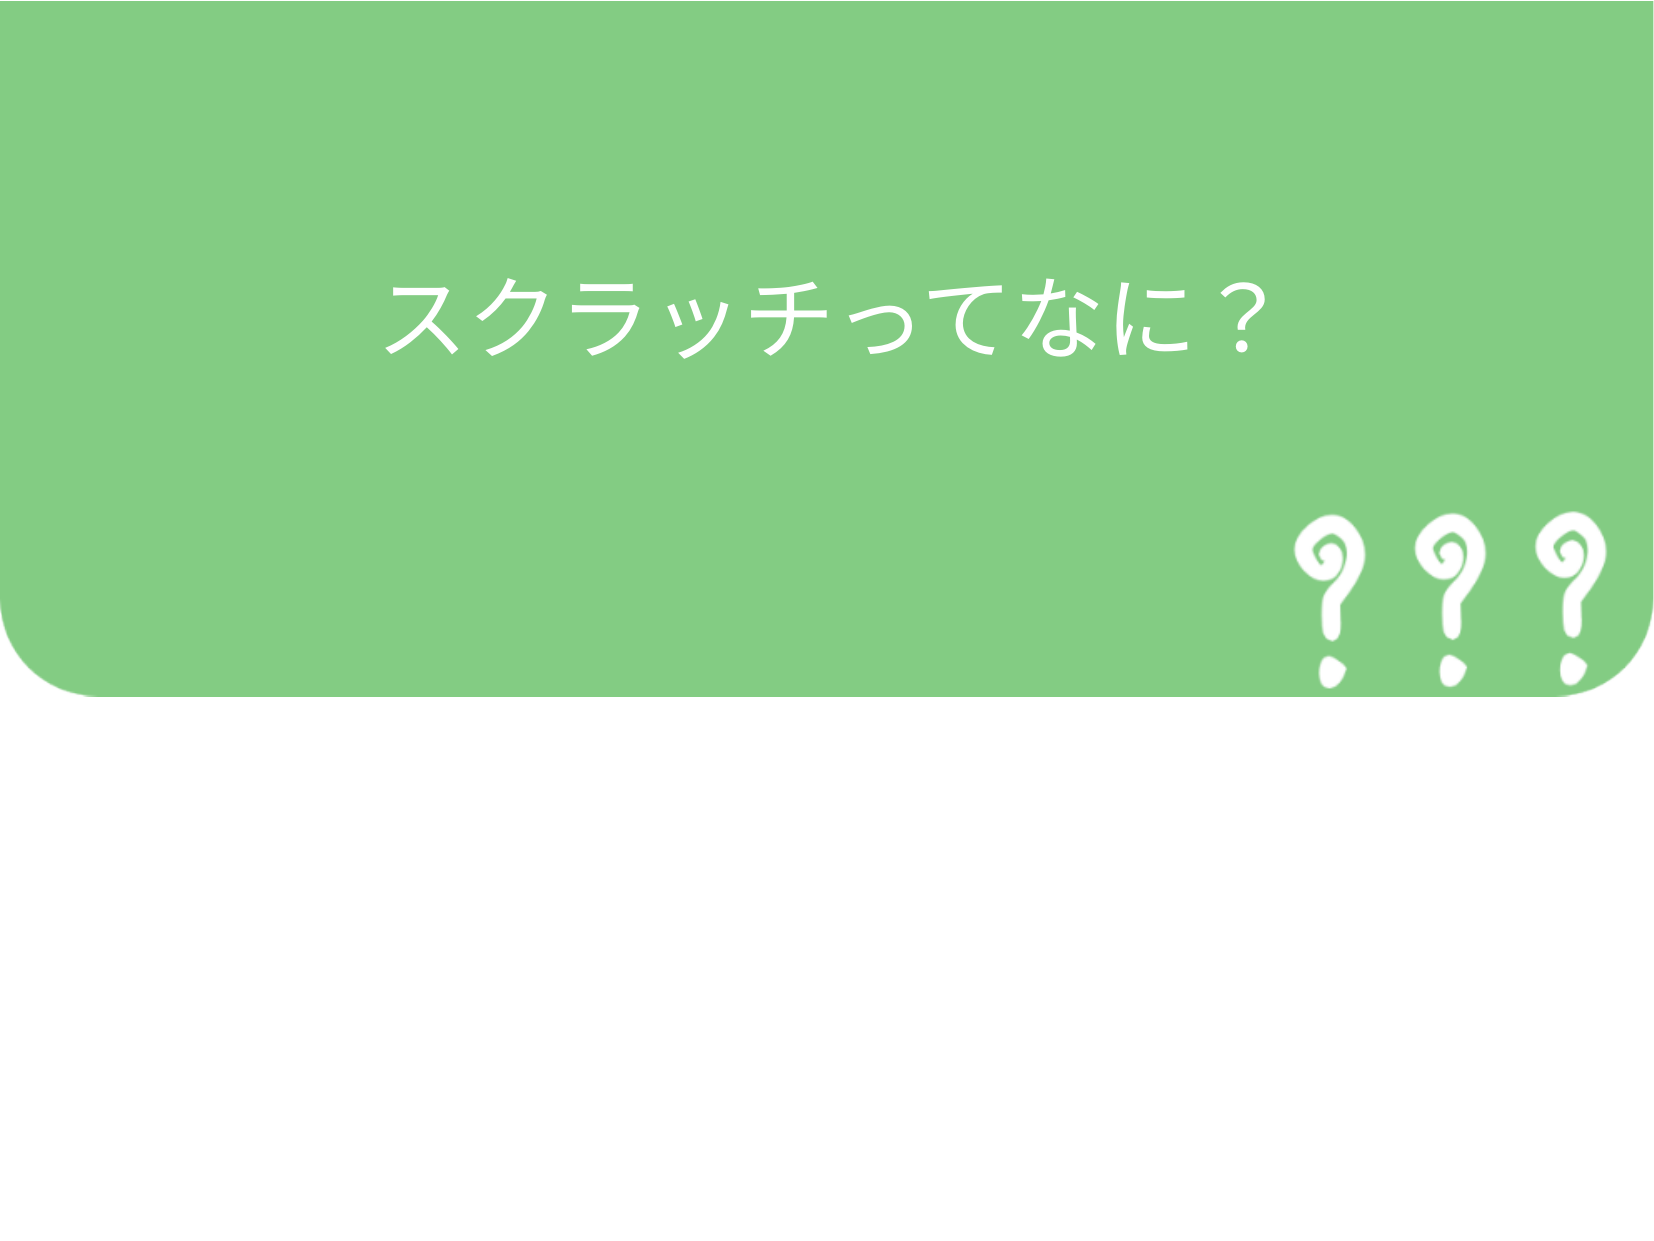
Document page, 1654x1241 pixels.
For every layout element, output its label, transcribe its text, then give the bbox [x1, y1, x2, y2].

picture [0, 1, 1654, 697]
title スクラッチってなに？ [82, 141, 1583, 485]
